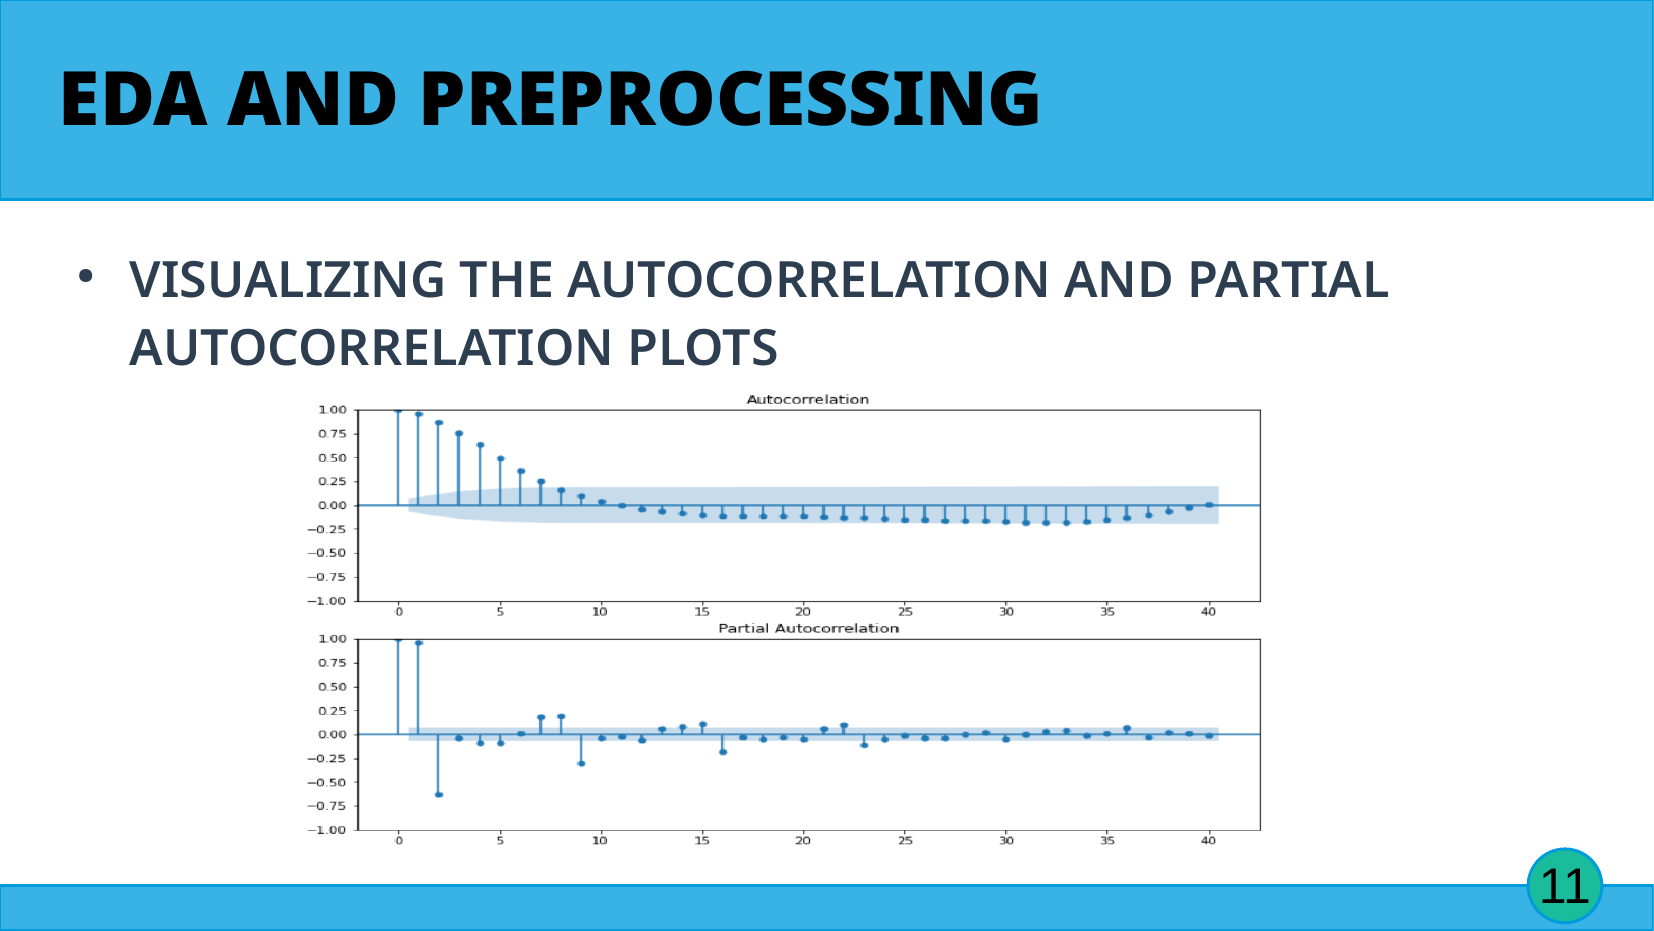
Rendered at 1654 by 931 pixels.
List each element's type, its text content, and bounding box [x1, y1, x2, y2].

title EDA AND PREPROCESSING [59, 37, 1595, 155]
picture [295, 383, 1300, 864]
list VISUALIZING THE AUTOCORRELATION AND PARTIAL AUTOCORRELATION PLOTS [59, 243, 1595, 864]
